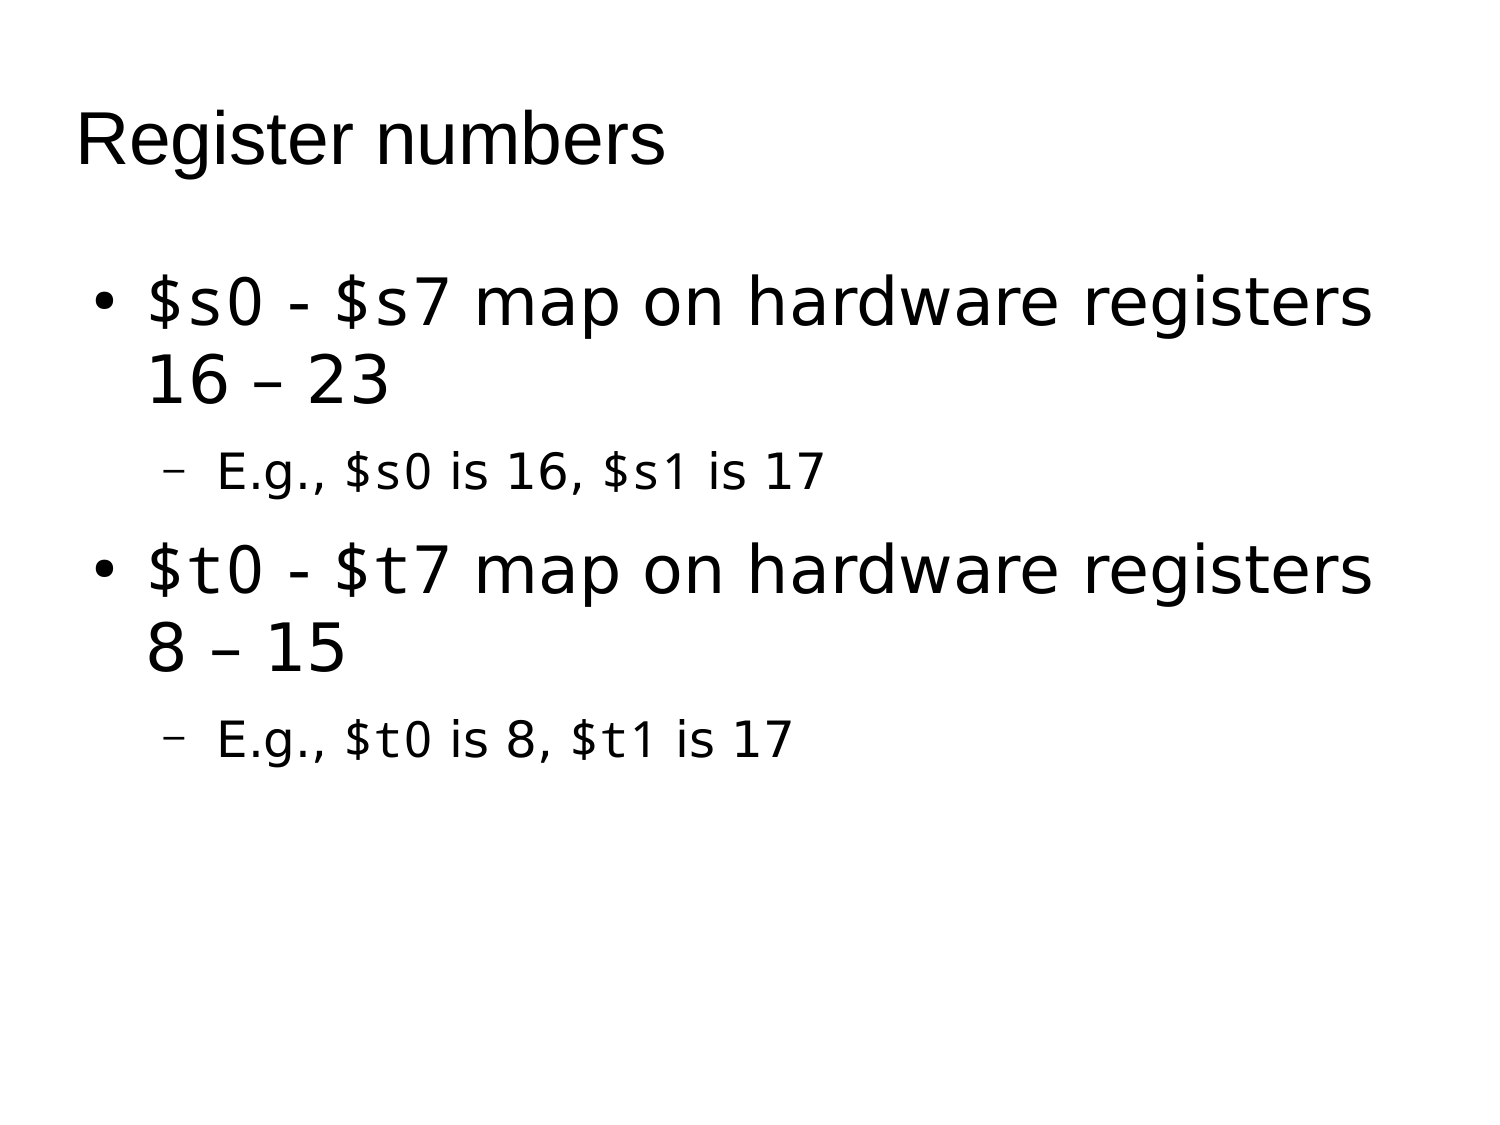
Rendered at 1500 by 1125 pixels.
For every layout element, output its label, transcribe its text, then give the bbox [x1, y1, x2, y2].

list $s0 - $s7 map on hardware registers 16 – 23 E.g., $s0 is 16, $s1 is 17 $t0 - $t7 map on hardware registers 8 – 15 E.g., $t0 is 8, $t1 is 17 [75, 263, 1425, 916]
title Register numbers [75, 44, 1425, 233]
